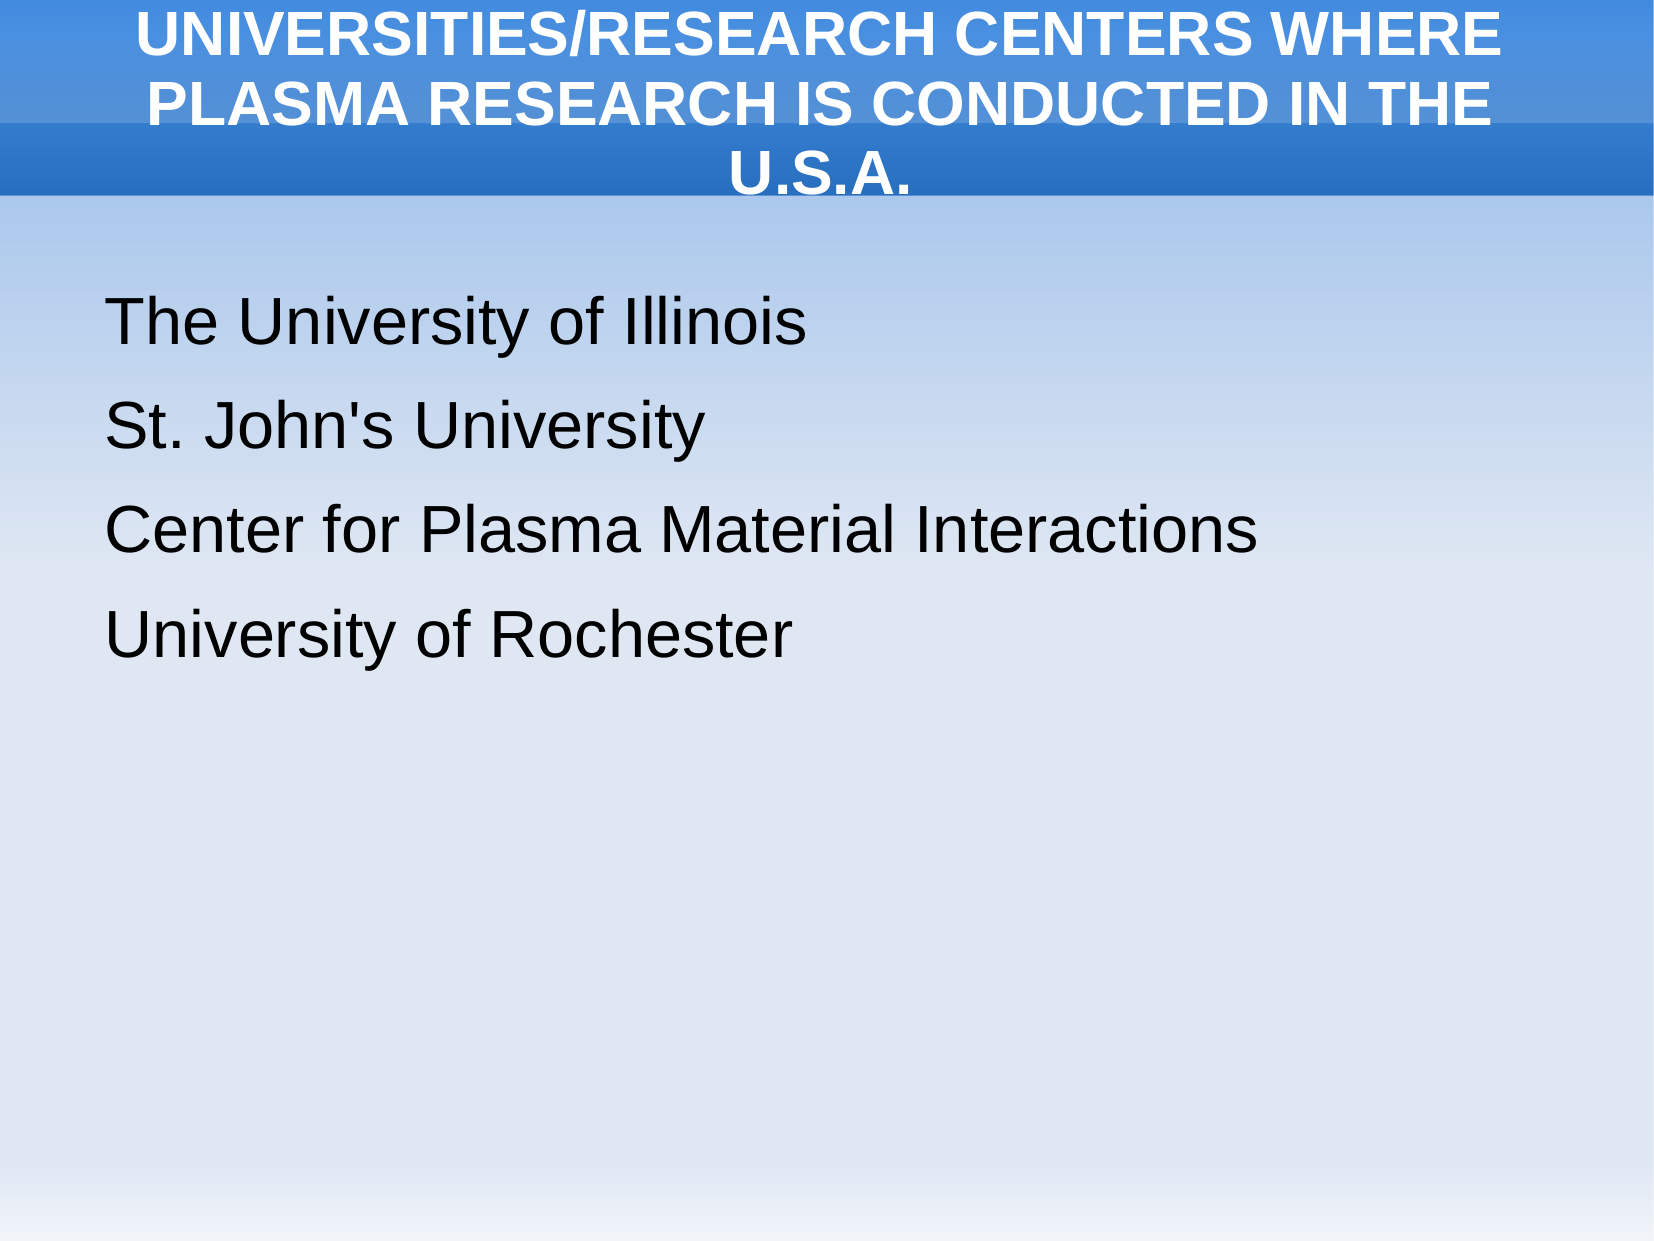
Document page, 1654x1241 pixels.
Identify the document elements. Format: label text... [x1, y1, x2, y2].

picture [0, 0, 1654, 1241]
title UNIVERSITIES/RESEARCH CENTERS WHERE PLASMA RESEARCH IS CONDUCTED IN THE U.S.A. [76, 0, 1565, 213]
list The University of Illinois St. John's University Center for Plasma Material Interactions University of Rochester [86, 283, 1576, 1088]
